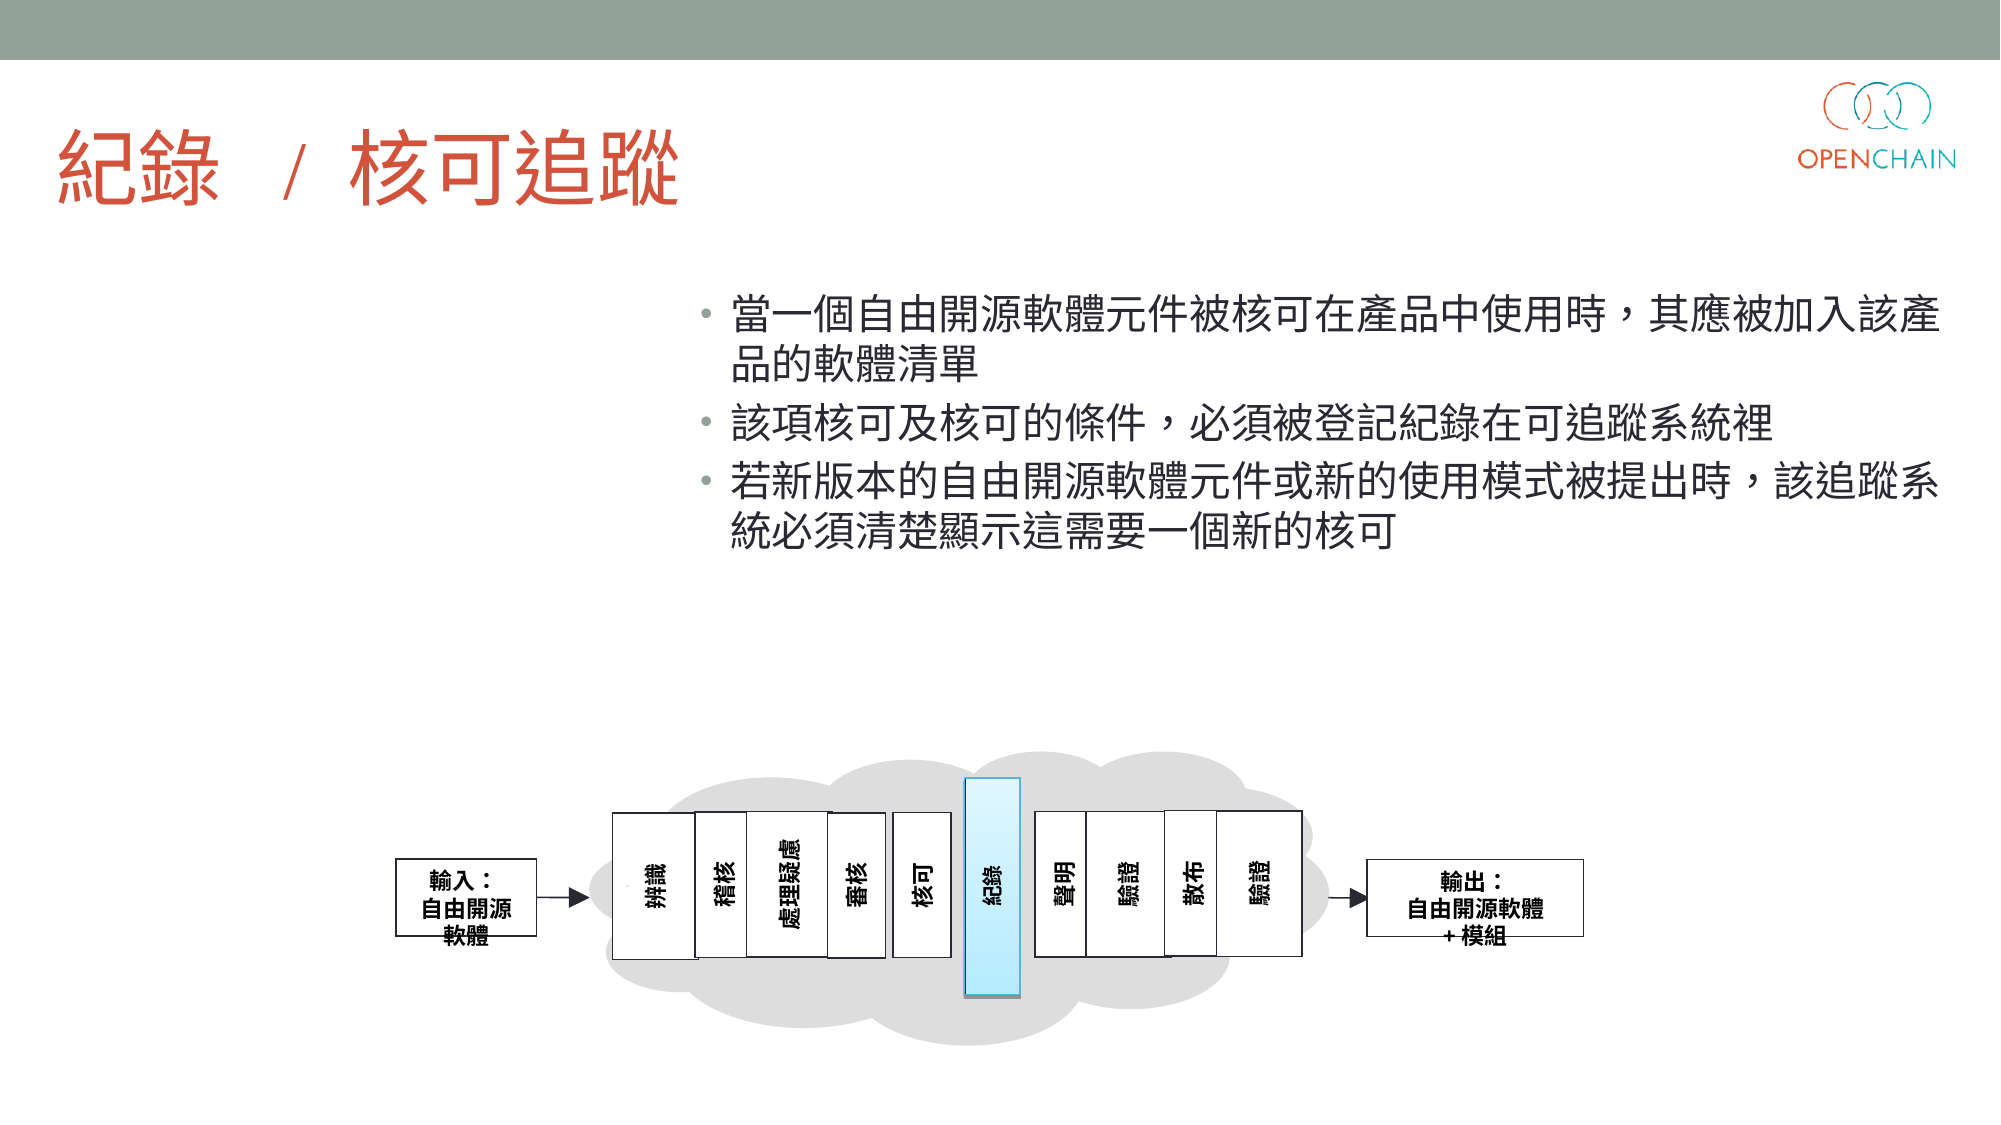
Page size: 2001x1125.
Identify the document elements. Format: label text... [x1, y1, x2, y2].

list 當一個自由開源軟體元件被核可在產品中使用時，其應被加入該產品的軟體清單 該項核可及核可的條件，必須被登記紀錄在可追蹤系統裡 若新版本的自由開源軟體元件或新的使用模式被提出時，該追蹤系統必須清楚顯示這需要一個新的核可 [658, 258, 2000, 759]
text_box 處理疑慮 [746, 811, 833, 957]
text_box 審核 [827, 812, 886, 959]
text_box 紀錄 [964, 777, 1020, 995]
text_box 輸入： 自由開源軟體 [396, 859, 537, 936]
text_box [1303, 814, 1330, 934]
text_box 輸出： 自由開源軟體 +模組 [1367, 859, 1584, 937]
text_box 紀錄 / 核可追蹤 [40, 84, 1841, 247]
text_box 聲明 [1034, 811, 1085, 957]
text_box [589, 860, 612, 919]
text_box 辨識 [612, 812, 699, 960]
text_box 核可 [893, 812, 952, 958]
picture [1798, 82, 1955, 169]
text_box 驗證 [1085, 811, 1172, 957]
text_box 稽核 [695, 811, 754, 958]
text_box [605, 751, 1300, 1046]
text_box 散布 [1164, 810, 1223, 956]
text_box 驗證 [1216, 811, 1303, 957]
